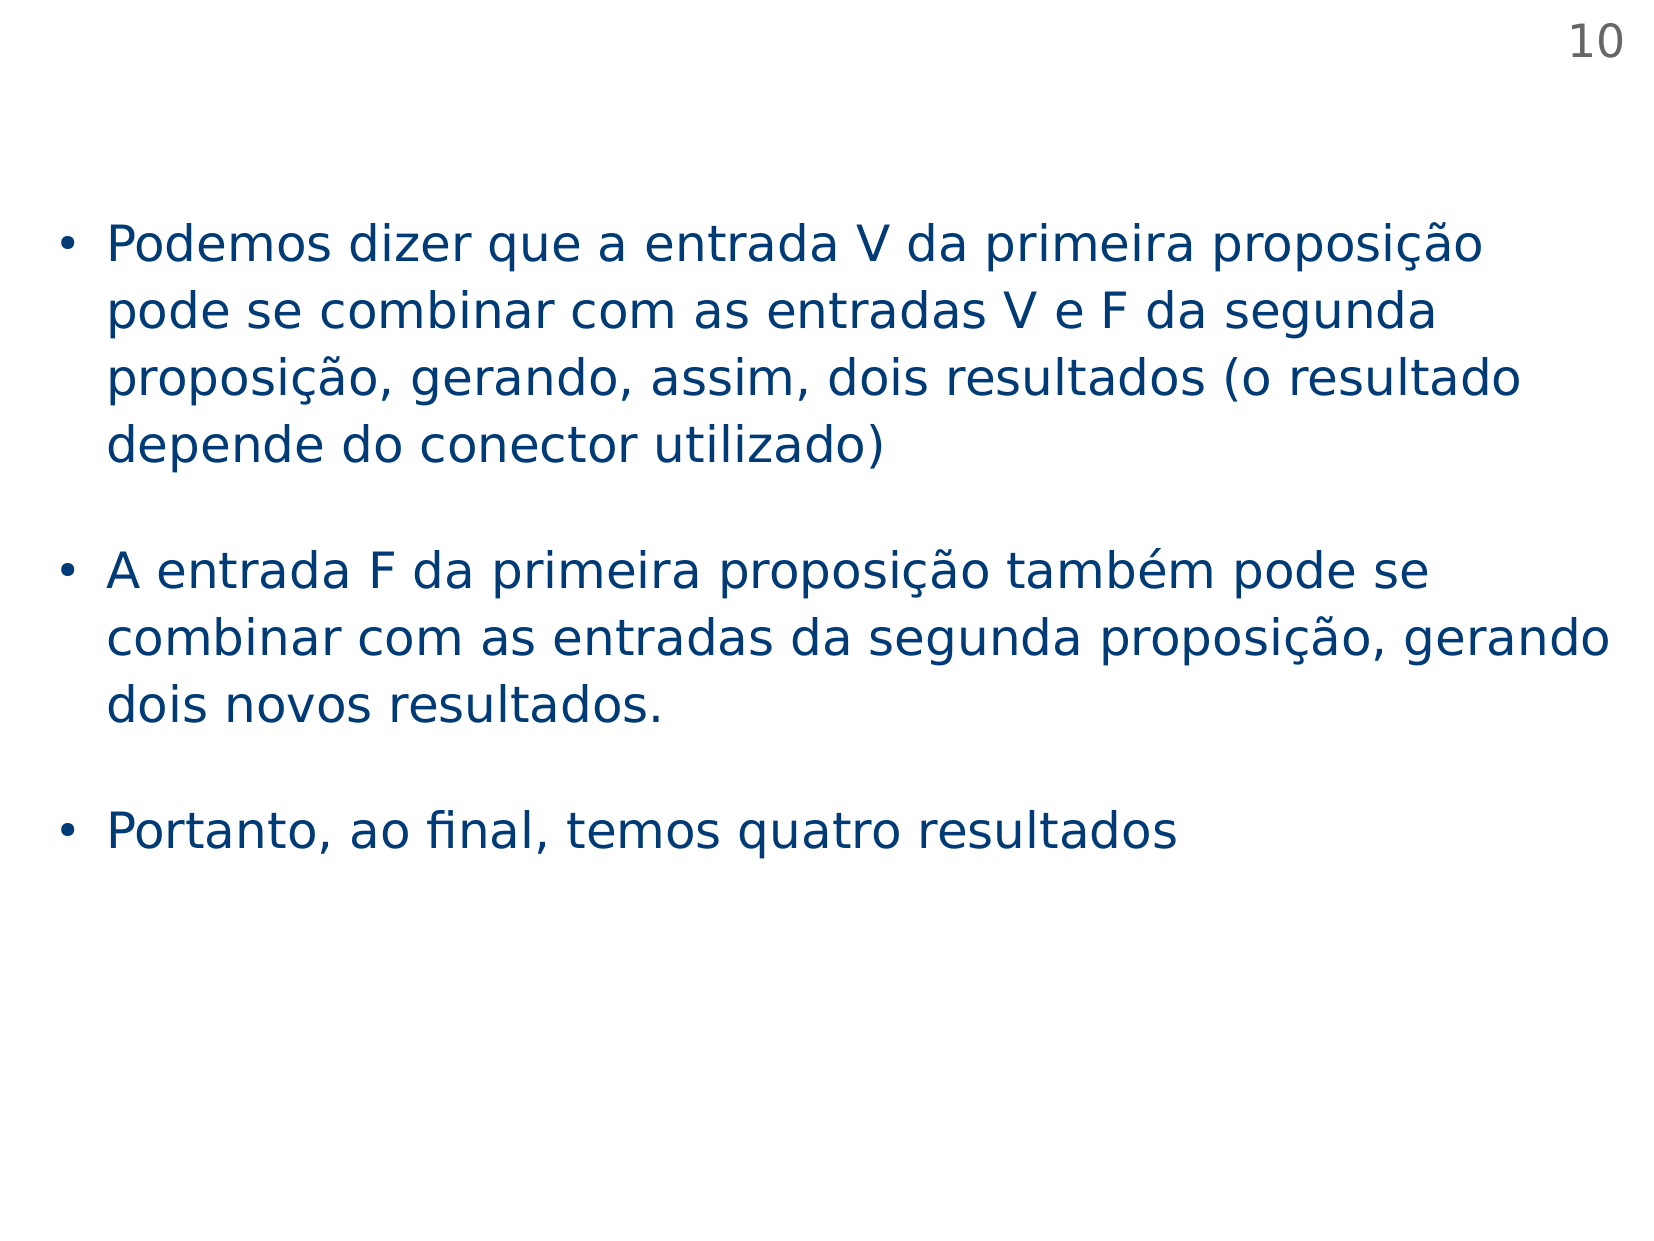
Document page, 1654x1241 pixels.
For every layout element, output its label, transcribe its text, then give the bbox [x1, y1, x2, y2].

list Podemos dizer que a entrada V da primeira proposição pode se combinar com as entradas V e F da segunda proposição, gerando, assim, dois resultados (o resultado depende do conector utilizado) A entrada F da primeira proposição também pode se combinar com as entradas da segunda proposição, gerando dois novos resultados. Portanto, ao final, temos quatro resultados [59, 206, 1625, 1211]
